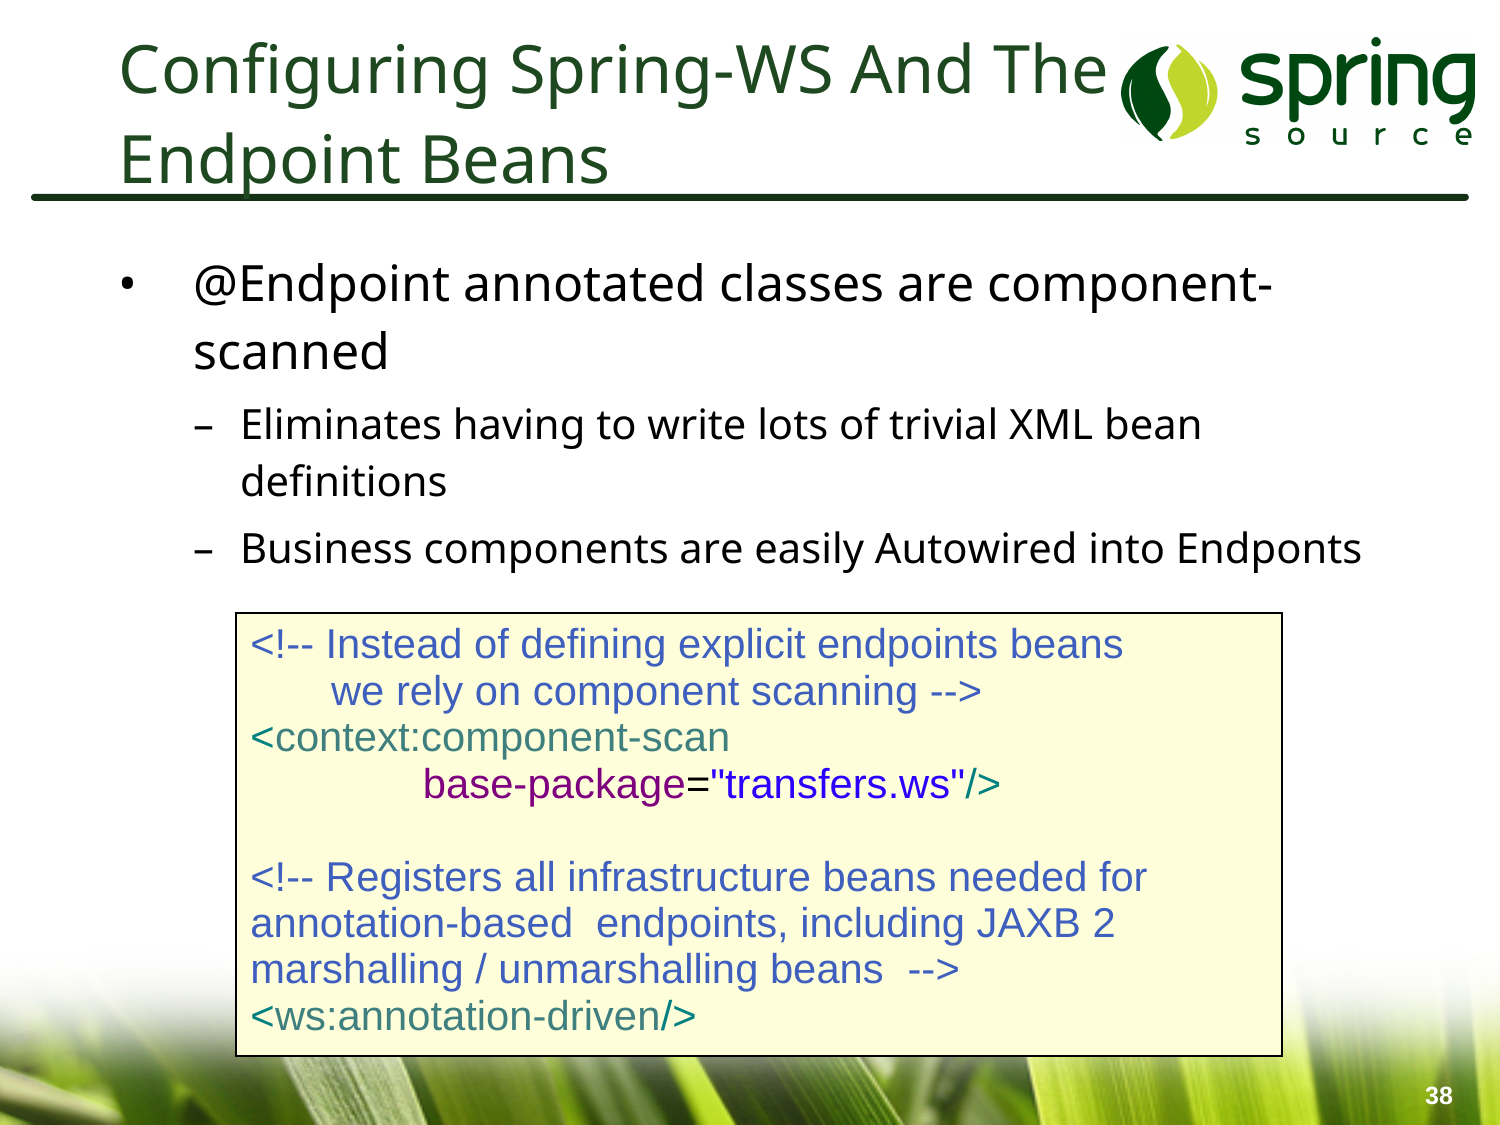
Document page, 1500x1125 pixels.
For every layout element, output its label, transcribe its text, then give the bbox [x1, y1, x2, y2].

list @Endpoint annotated classes are component-scanned Eliminates having to write lots of trivial XML bean definitions Business components are easily Autowired into Endponts [103, 239, 1395, 903]
text_box <!-- Instead of defining explicit endpoints beans we rely on component scanning --> <context:component-scan base-package="transfers.ws"/> <!-- Registers all infrastructure beans needed for annotation-based endpoints, including JAXB 2 marshalling / unmarshalling beans --> <ws:annotation-driven/> [235, 903, 1282, 1056]
picture [0, 944, 1500, 1125]
title Configuring Spring-WS And The Endpoint Beans [103, 14, 1136, 192]
picture [1136, 37, 1475, 145]
